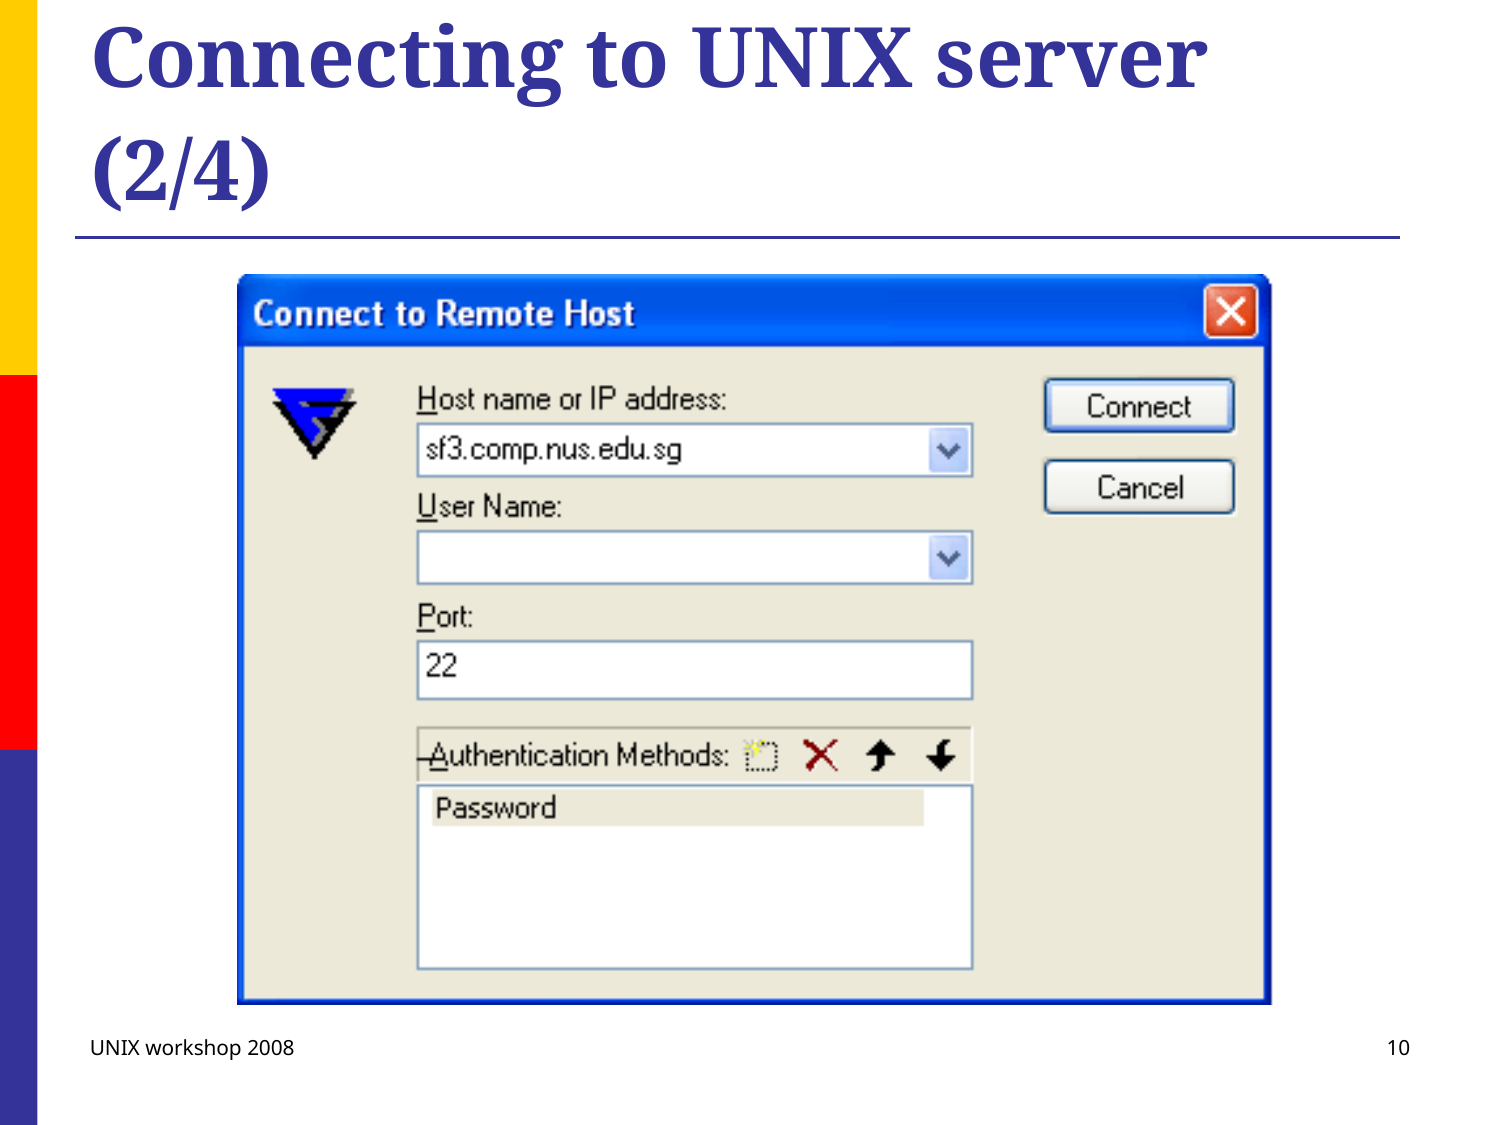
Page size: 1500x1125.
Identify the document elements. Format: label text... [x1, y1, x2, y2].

title Connecting to UNIX server (2/4) [75, 45, 1426, 233]
picture [237, 274, 1276, 1005]
text_box UNIX workshop 2008 [74, 1025, 426, 1101]
text_box <number> [1074, 1025, 1426, 1101]
